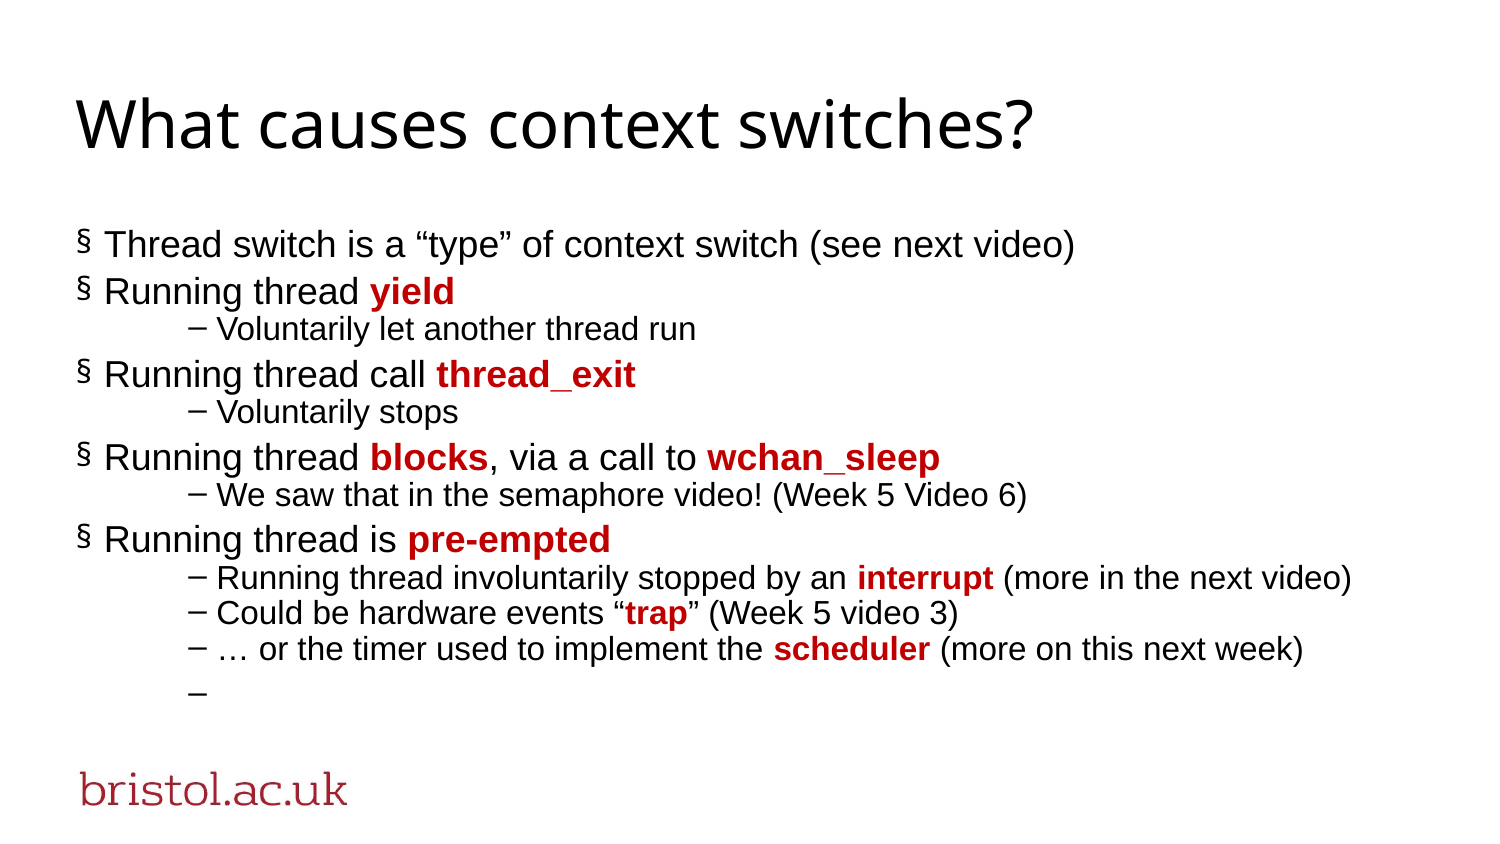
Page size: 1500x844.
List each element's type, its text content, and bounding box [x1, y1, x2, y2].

list Thread switch is a “type” of context switch (see next video) Running thread yield Voluntarily let another thread run Running thread call thread_exit Voluntarily stops Running thread blocks, via a call to wchan_sleep We saw that in the semaphore video! (Week 5 Video 6) Running thread is pre-empted Running thread involuntarily stopped by an interrupt (more in the next video) Could be hardware events “trap” (Week 5 video 3) … or the timer used to implement the scheduler (more on this next week) [60, 224, 1440, 699]
title What causes context switches? [60, 44, 1440, 209]
